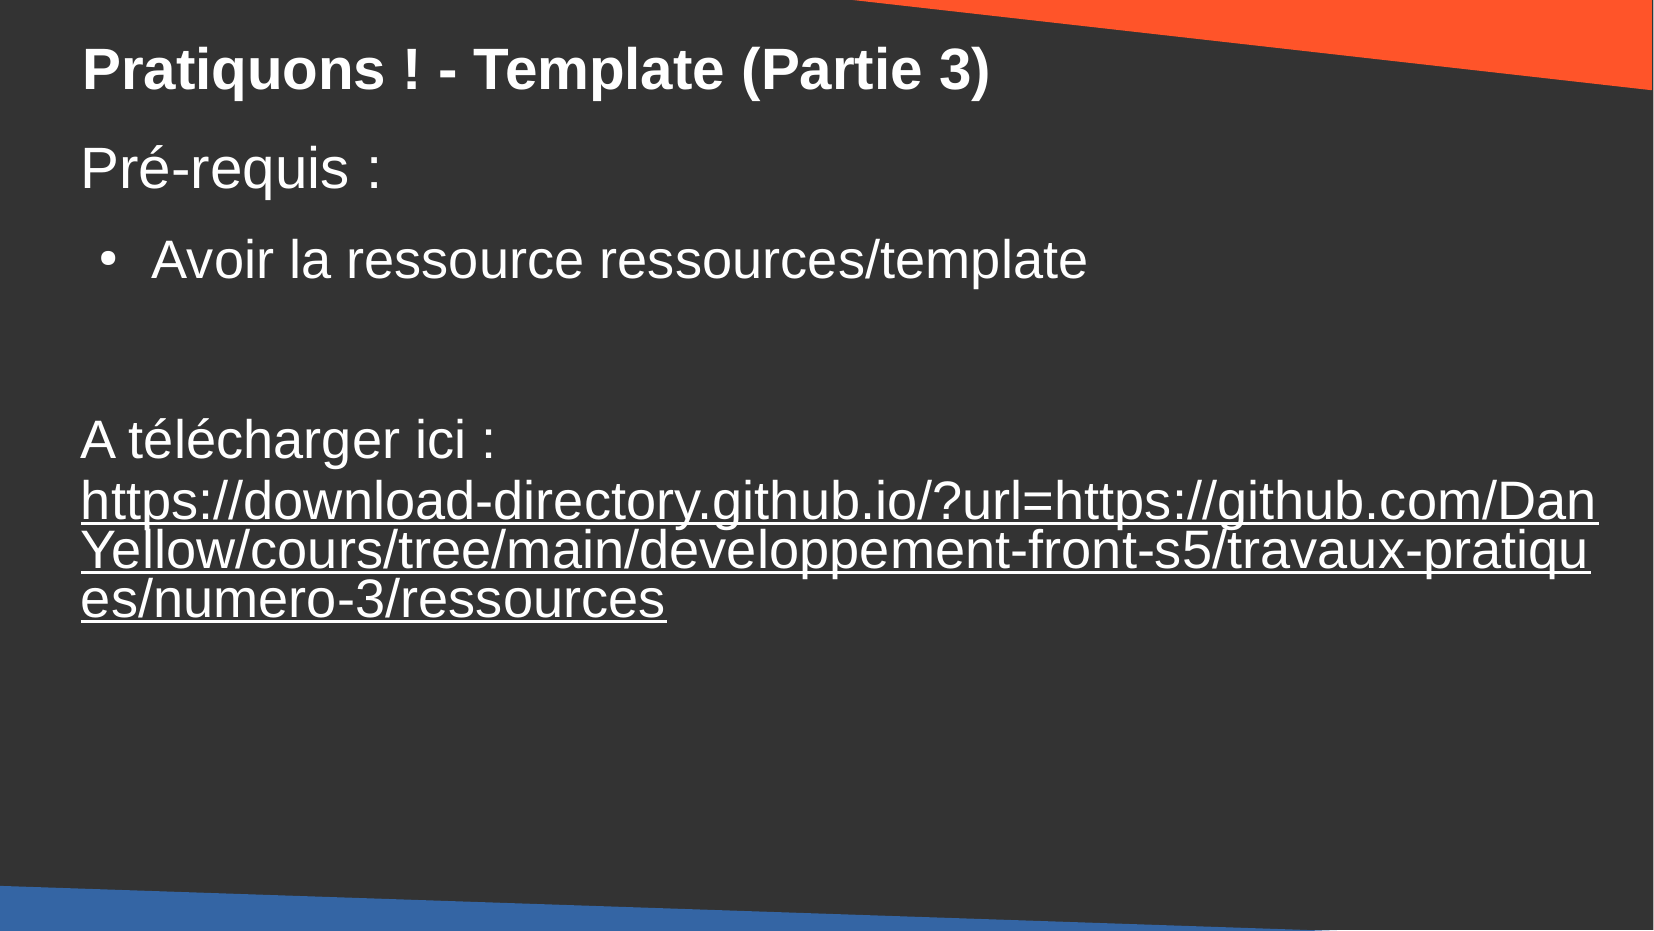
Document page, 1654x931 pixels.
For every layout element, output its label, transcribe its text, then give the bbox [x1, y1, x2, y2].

text_box [852, 0, 1652, 91]
list Pré-requis : Avoir la ressource ressources/template A télécharger ici : https://download-directory.github.io/?url=https://github.com/DanYellow/cours/tree/main/developpement-front-s5/travaux-pratiques/numero-3/ressources [80, 135, 1620, 721]
title Pratiquons ! - Template (Partie 3) [82, 37, 1571, 114]
text_box [0, 885, 1337, 931]
